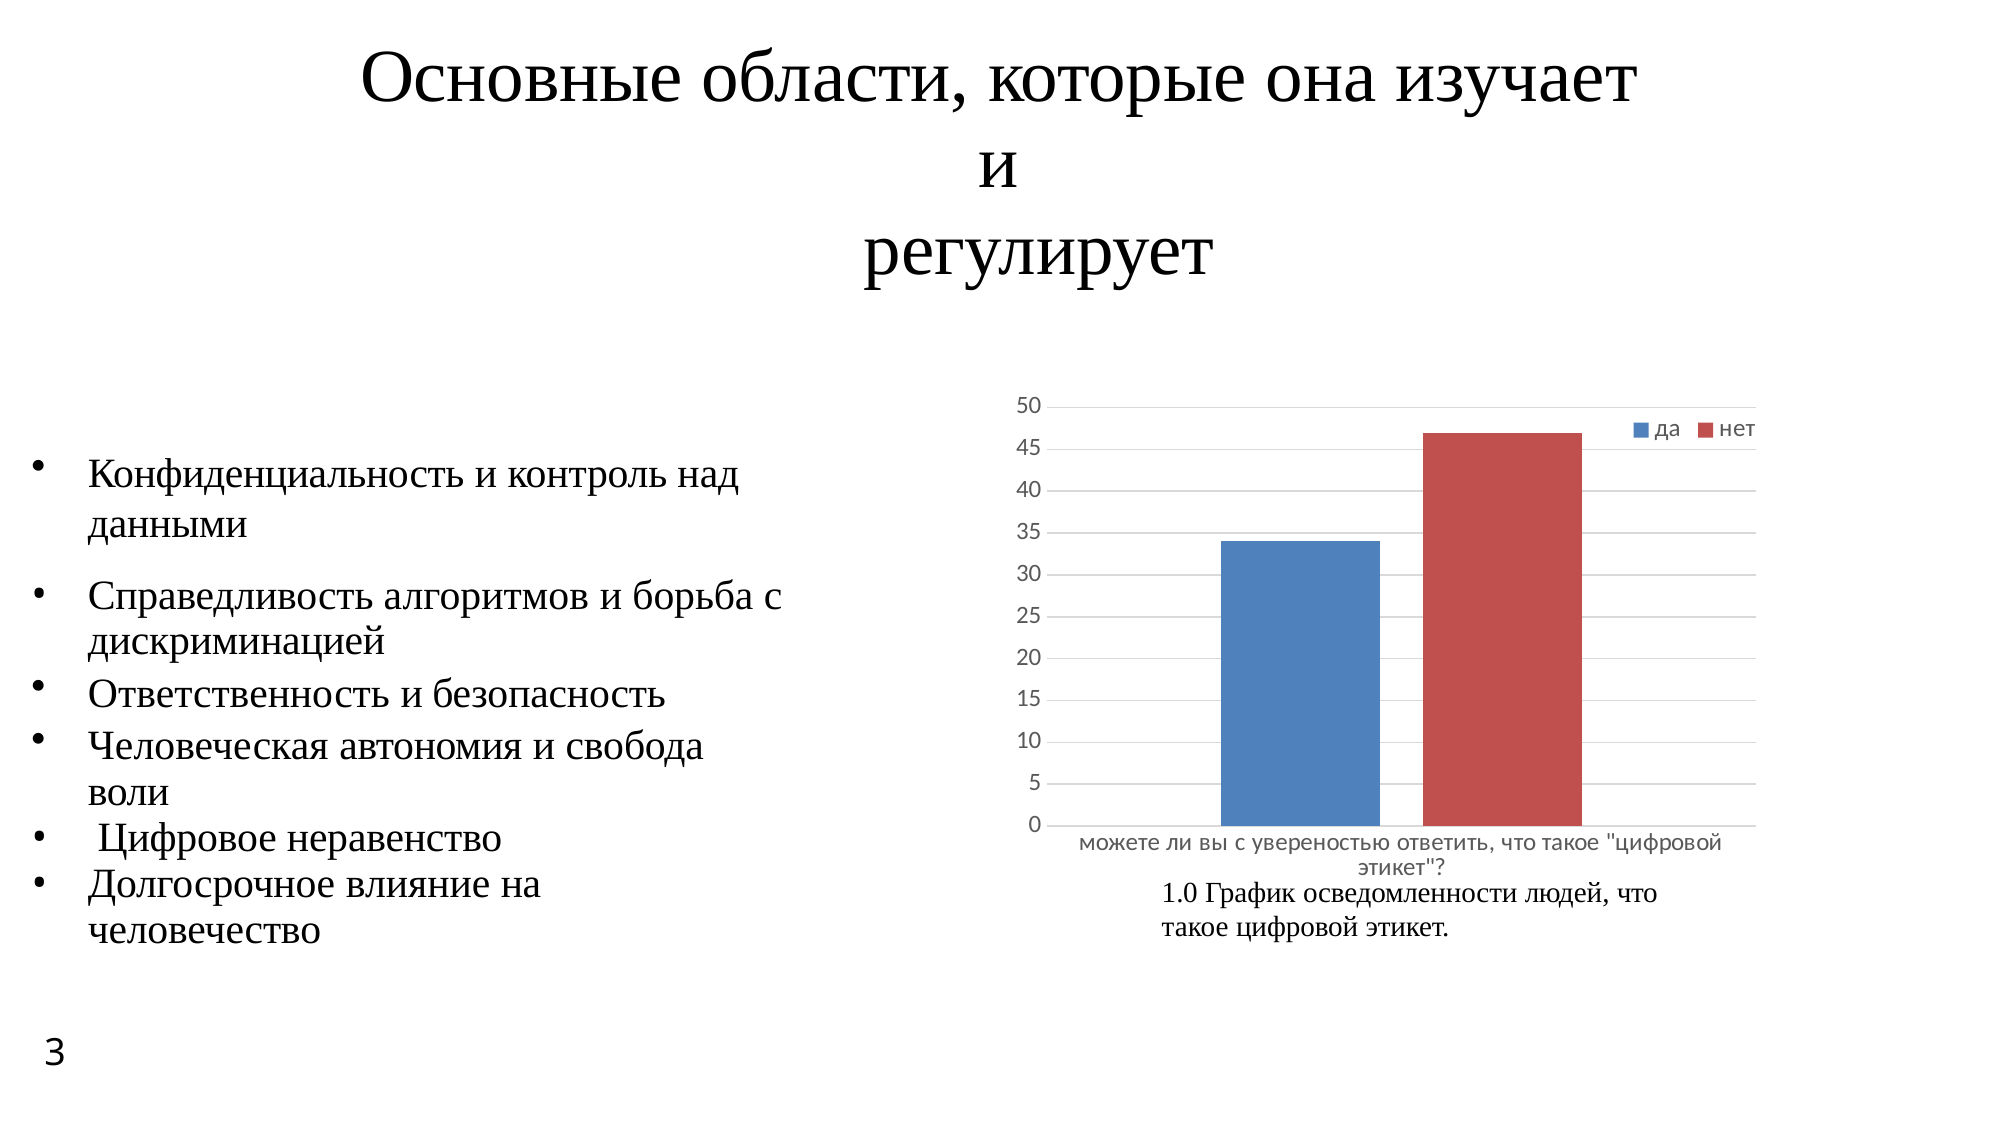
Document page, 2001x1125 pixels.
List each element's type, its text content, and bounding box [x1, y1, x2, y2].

chart [1000, 383, 1772, 942]
slide_number 3 [38, 1028, 74, 1076]
title Основные области, которые она изучает и регулирует [330, 27, 1668, 211]
text_box Конфиденциальность и контроль над данными Справедливость алгоритмов и борьба с дискриминацией Ответственность и безопасность Человеческая автономия и свобода воли Цифровое неравенство Долгосрочное влияние на человечество [29, 442, 1063, 953]
